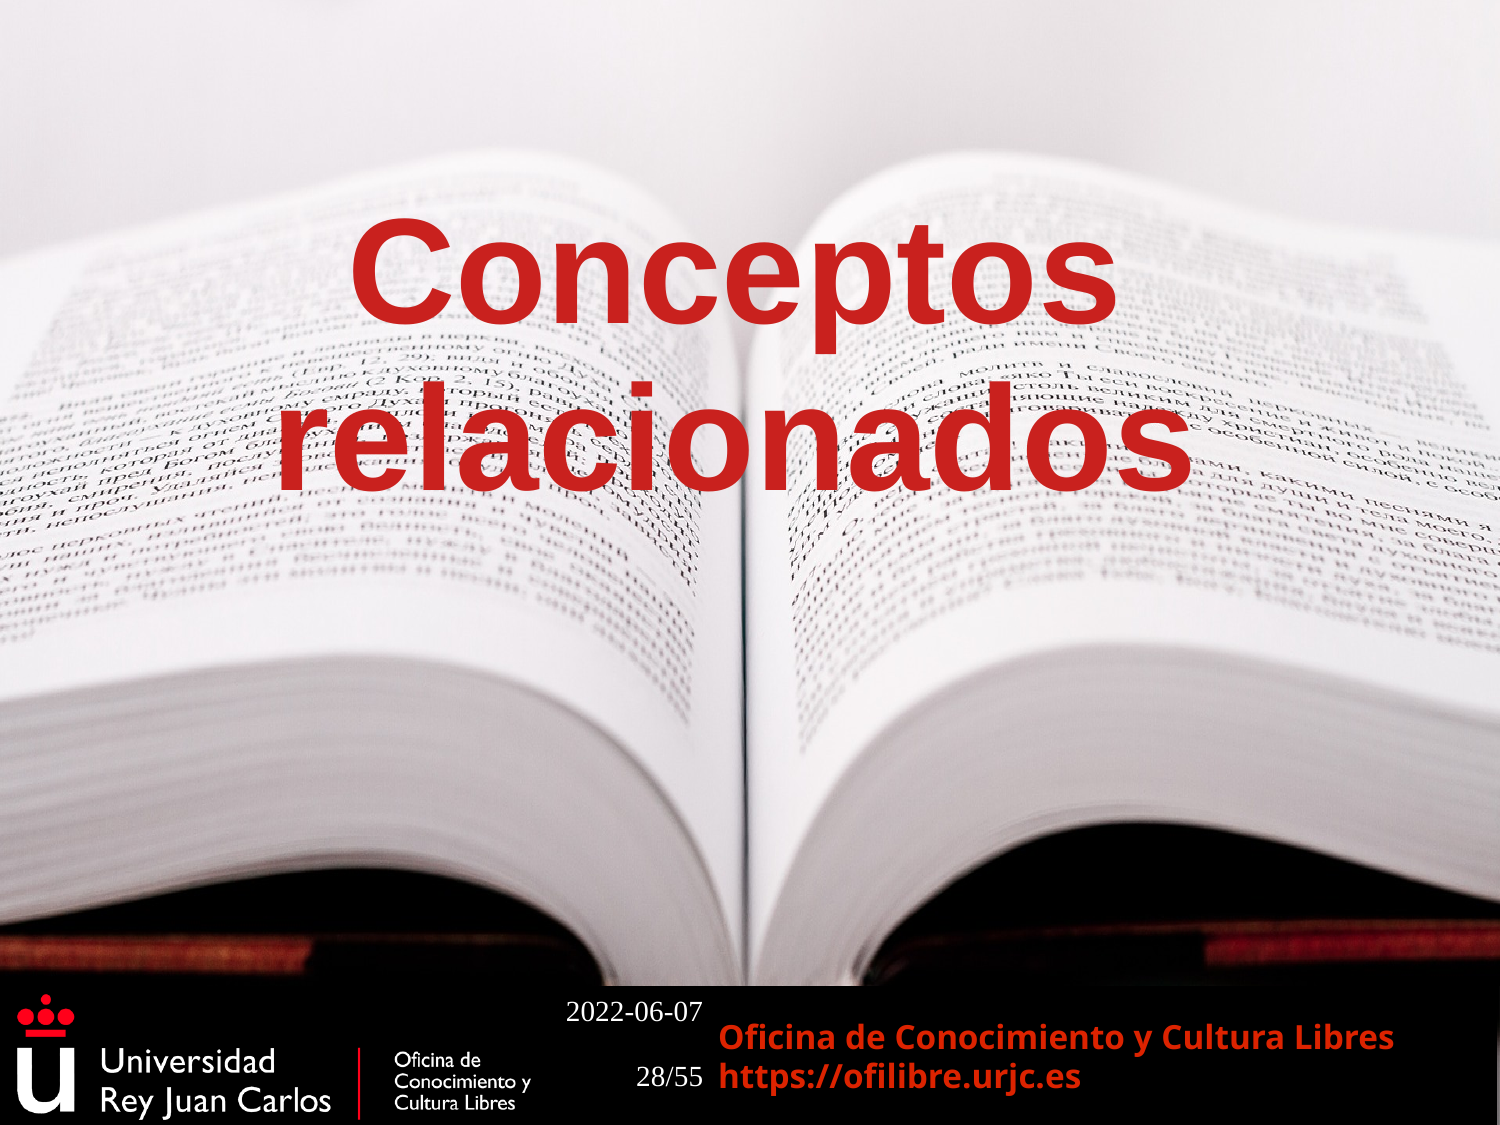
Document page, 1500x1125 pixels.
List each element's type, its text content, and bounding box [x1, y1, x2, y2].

title [75, 389, 1425, 578]
picture [0, 0, 1500, 1125]
text_box Conceptos relacionados [120, 179, 1351, 530]
picture [17, 994, 531, 1120]
